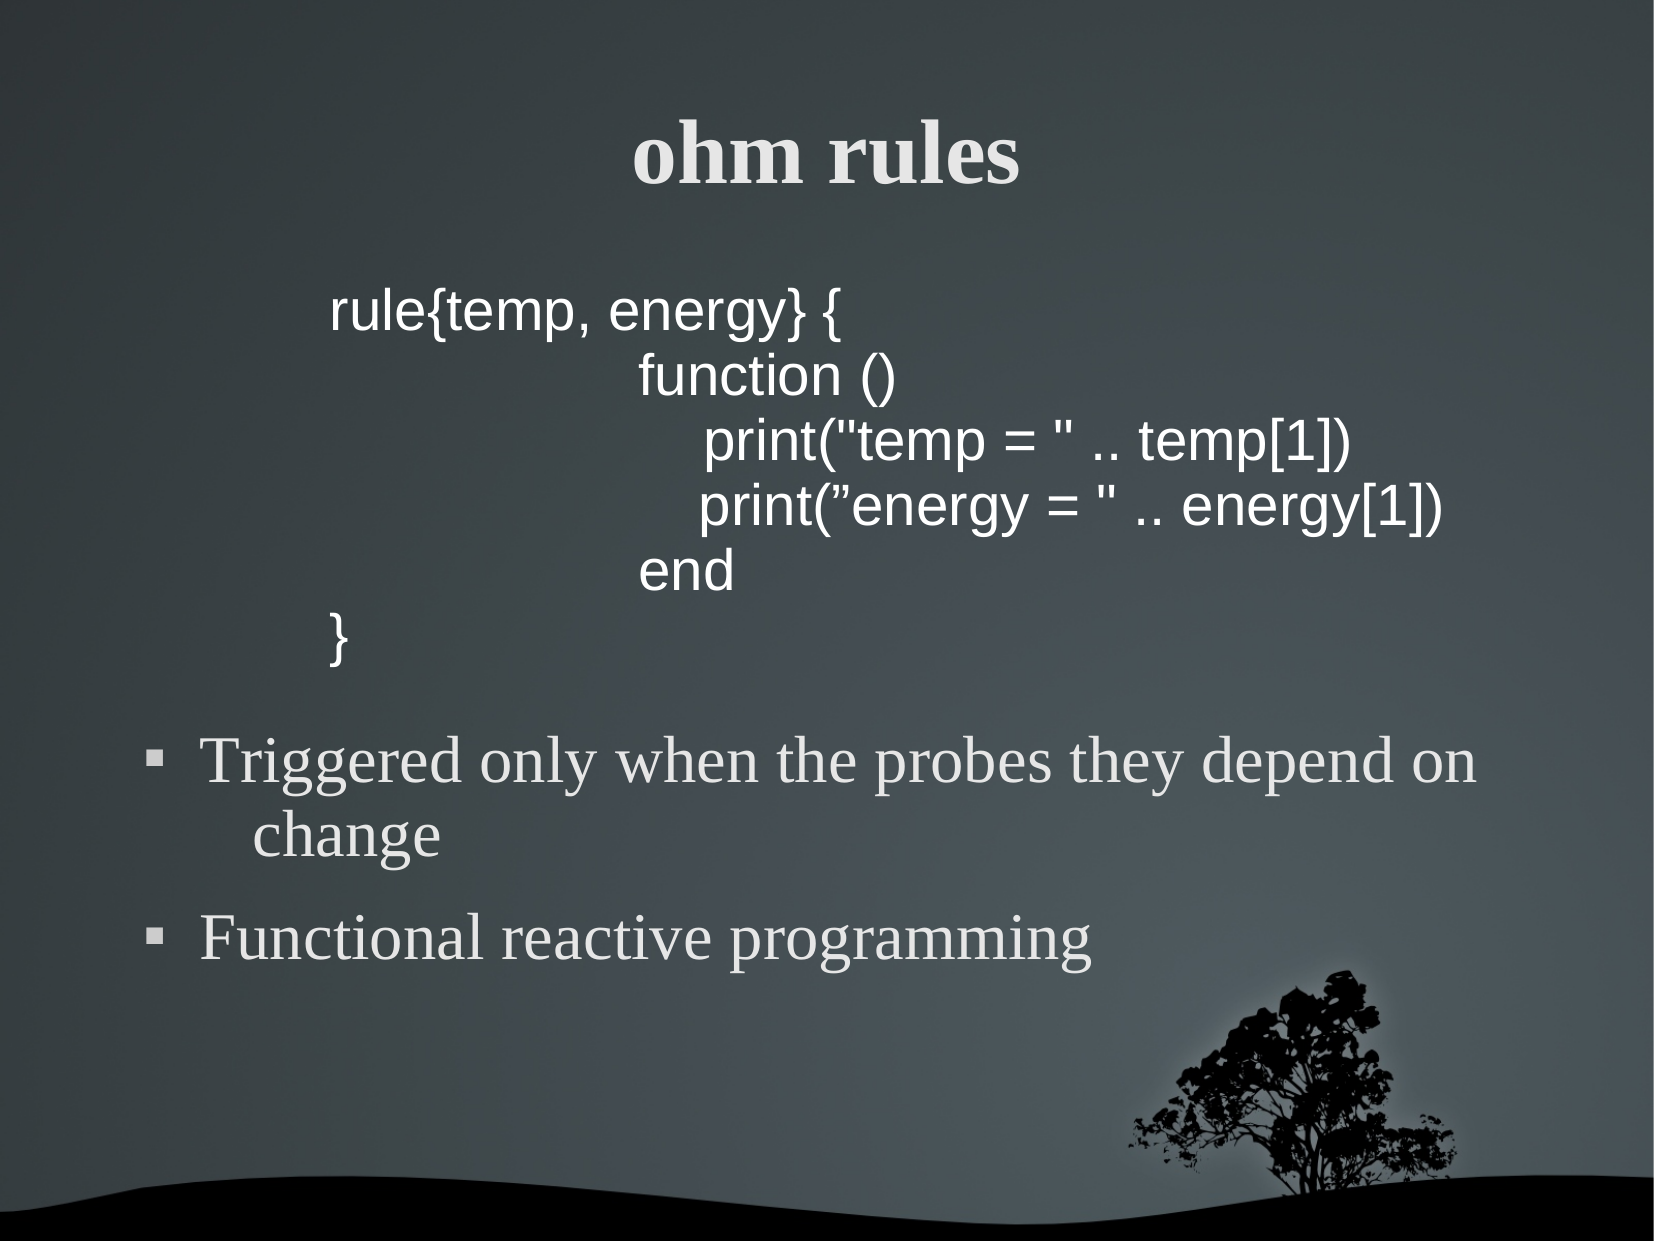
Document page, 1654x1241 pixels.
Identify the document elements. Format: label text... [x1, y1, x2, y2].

title ohm rules [82, 49, 1571, 257]
list Triggered only when the probes they depend on change Functional reactive programming [110, 722, 1600, 1098]
text_box rule{temp, energy} { function () print("temp = " .. temp[1]) print(”energy = " .. energy[1]) end } [315, 270, 1461, 676]
picture [0, 0, 1654, 1241]
